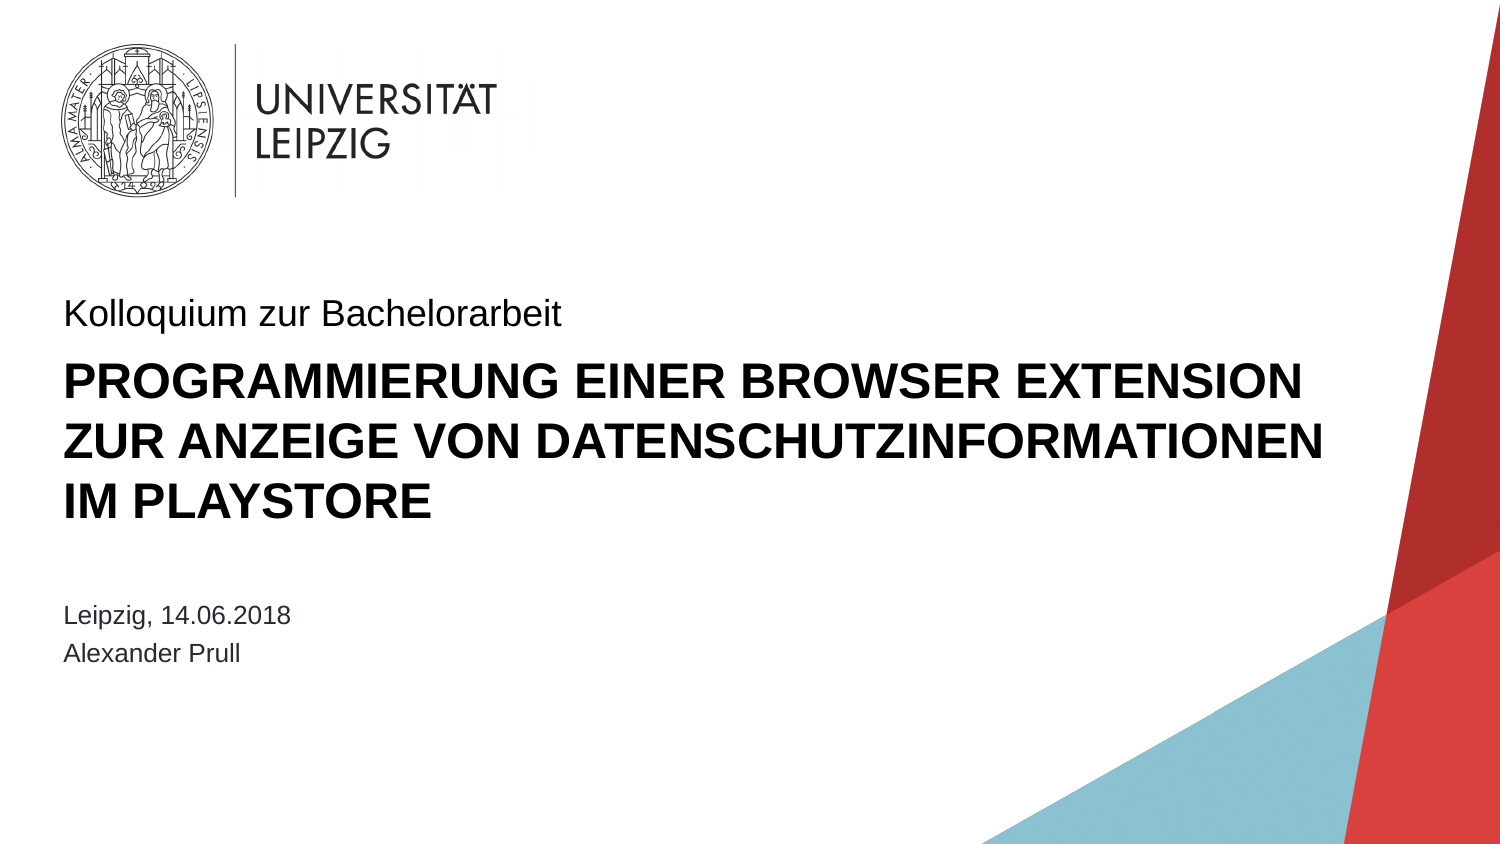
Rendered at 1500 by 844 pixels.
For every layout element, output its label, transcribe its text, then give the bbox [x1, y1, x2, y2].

subtitle Kolloquium zur Bachelorarbeit [48, 263, 1099, 342]
list Leipzig, 14.06.2018 Alexander Prull [48, 590, 663, 676]
title Programmierung einer Browser Extension zur Anzeige von Datenschutzinformationen im PlayStore [48, 341, 1377, 585]
